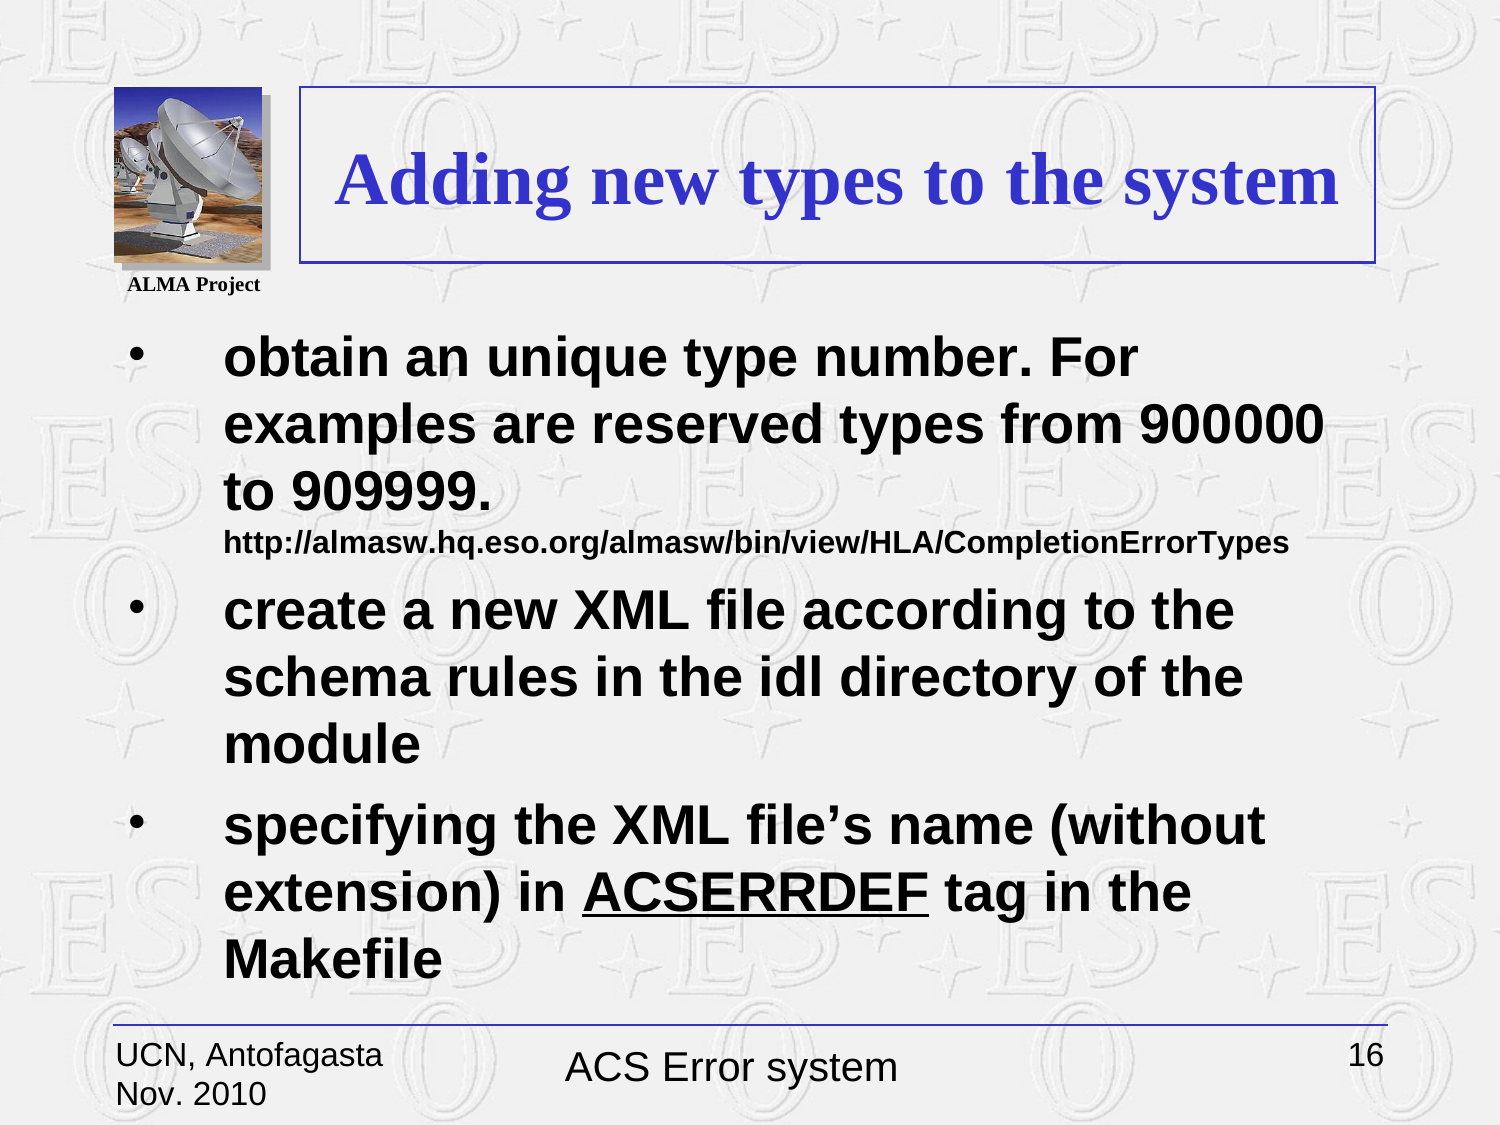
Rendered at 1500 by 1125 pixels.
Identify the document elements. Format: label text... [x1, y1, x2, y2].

list obtain an unique type number. For examples are reserved types from 900000 to 909999. http://almasw.hq.eso.org/almasw/bin/view/HLA/CompletionErrorTypes create a new XML file according to the schema rules in the idl directory of the module specifying the XML file’s name (without extension) in ACSERRDEF tag in the Makefile [112, 312, 1388, 1000]
title Adding new types to the system [299, 87, 1375, 263]
picture [0, 0, 1500, 1125]
